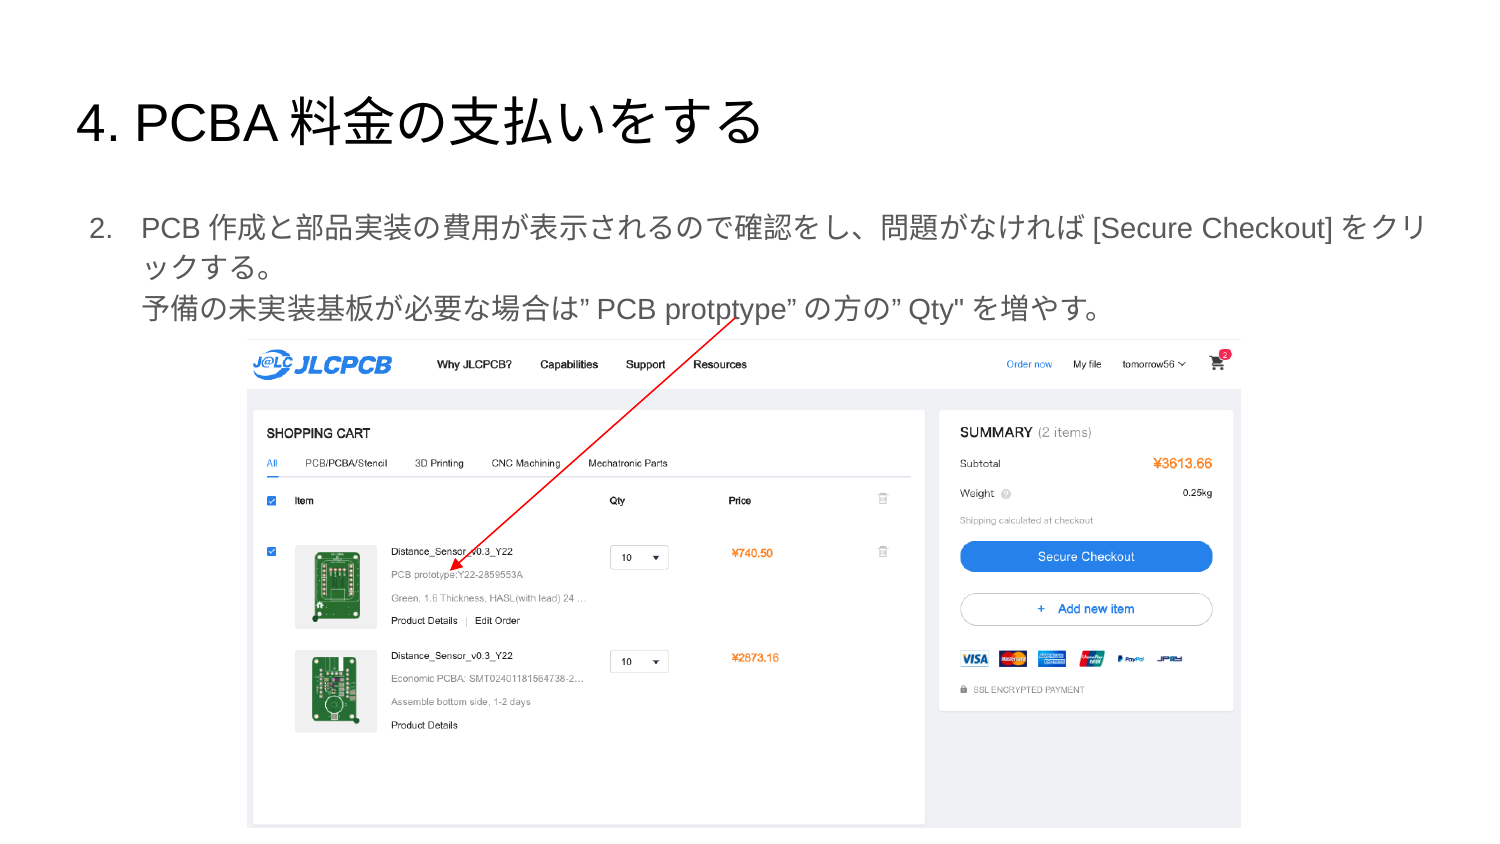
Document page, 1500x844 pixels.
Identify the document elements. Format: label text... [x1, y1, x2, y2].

picture [247, 339, 1241, 828]
list PCB作成と部品実装の費用が表示されるので確認をし、問題がなければ[Secure Checkout]をクリックする。 予備の未実装基板が必要な場合は”PCB protptype”の方の”Qty"を増やす。 [51, 189, 1449, 750]
title PCBA料金の支払いをする [51, 72, 1449, 167]
